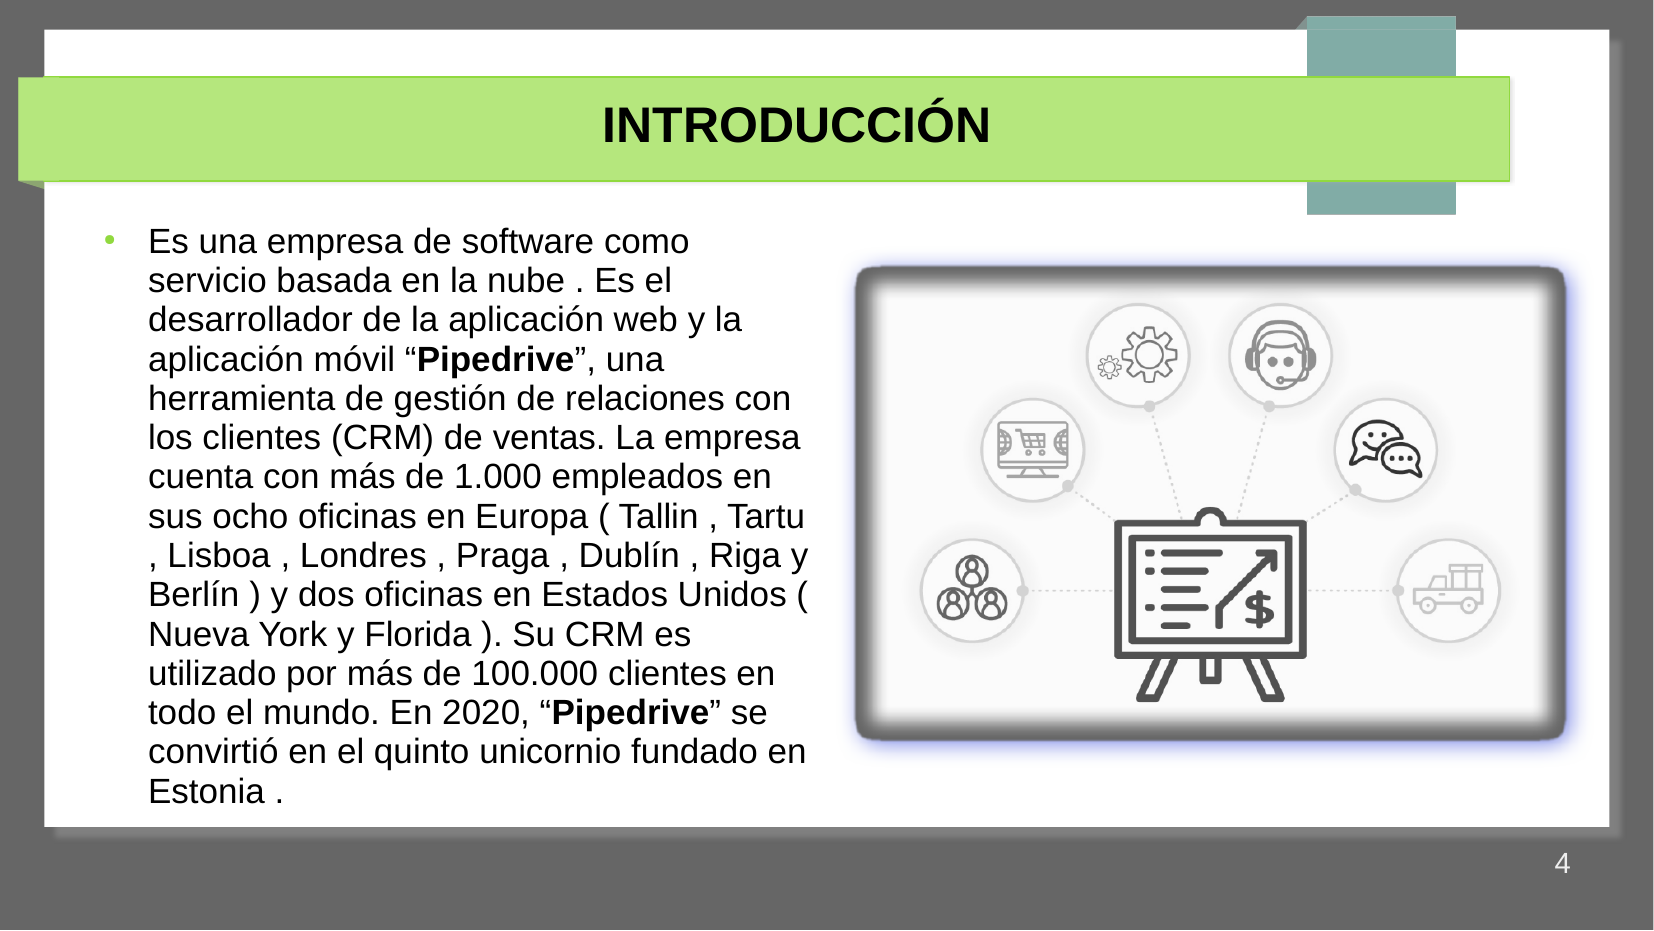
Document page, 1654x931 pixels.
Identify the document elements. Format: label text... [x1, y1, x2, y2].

list Es una empresa de software como servicio basada en la nube . Es el desarrollador de la aplicación web y la aplicación móvil “Pipedrive”, una herramienta de gestión de relaciones con los clientes (CRM) de ventas. La empresa cuenta con más de 1.000 empleados en sus ocho oficinas en Europa ( Tallin , Tartu , Lisboa , Londres , Praga , Dublín , Riga y Berlín ) y dos oficinas en Estados Unidos ( Nueva York y Florida ). Su CRM es utilizado por más de 100.000 clientes en todo el mundo. En 2020, “Pipedrive” se convirtió en el quinto unicornio fundado en Estonia . [88, 221, 809, 813]
picture [854, 265, 1565, 740]
title INTRODUCCIÓN [88, 73, 1506, 178]
